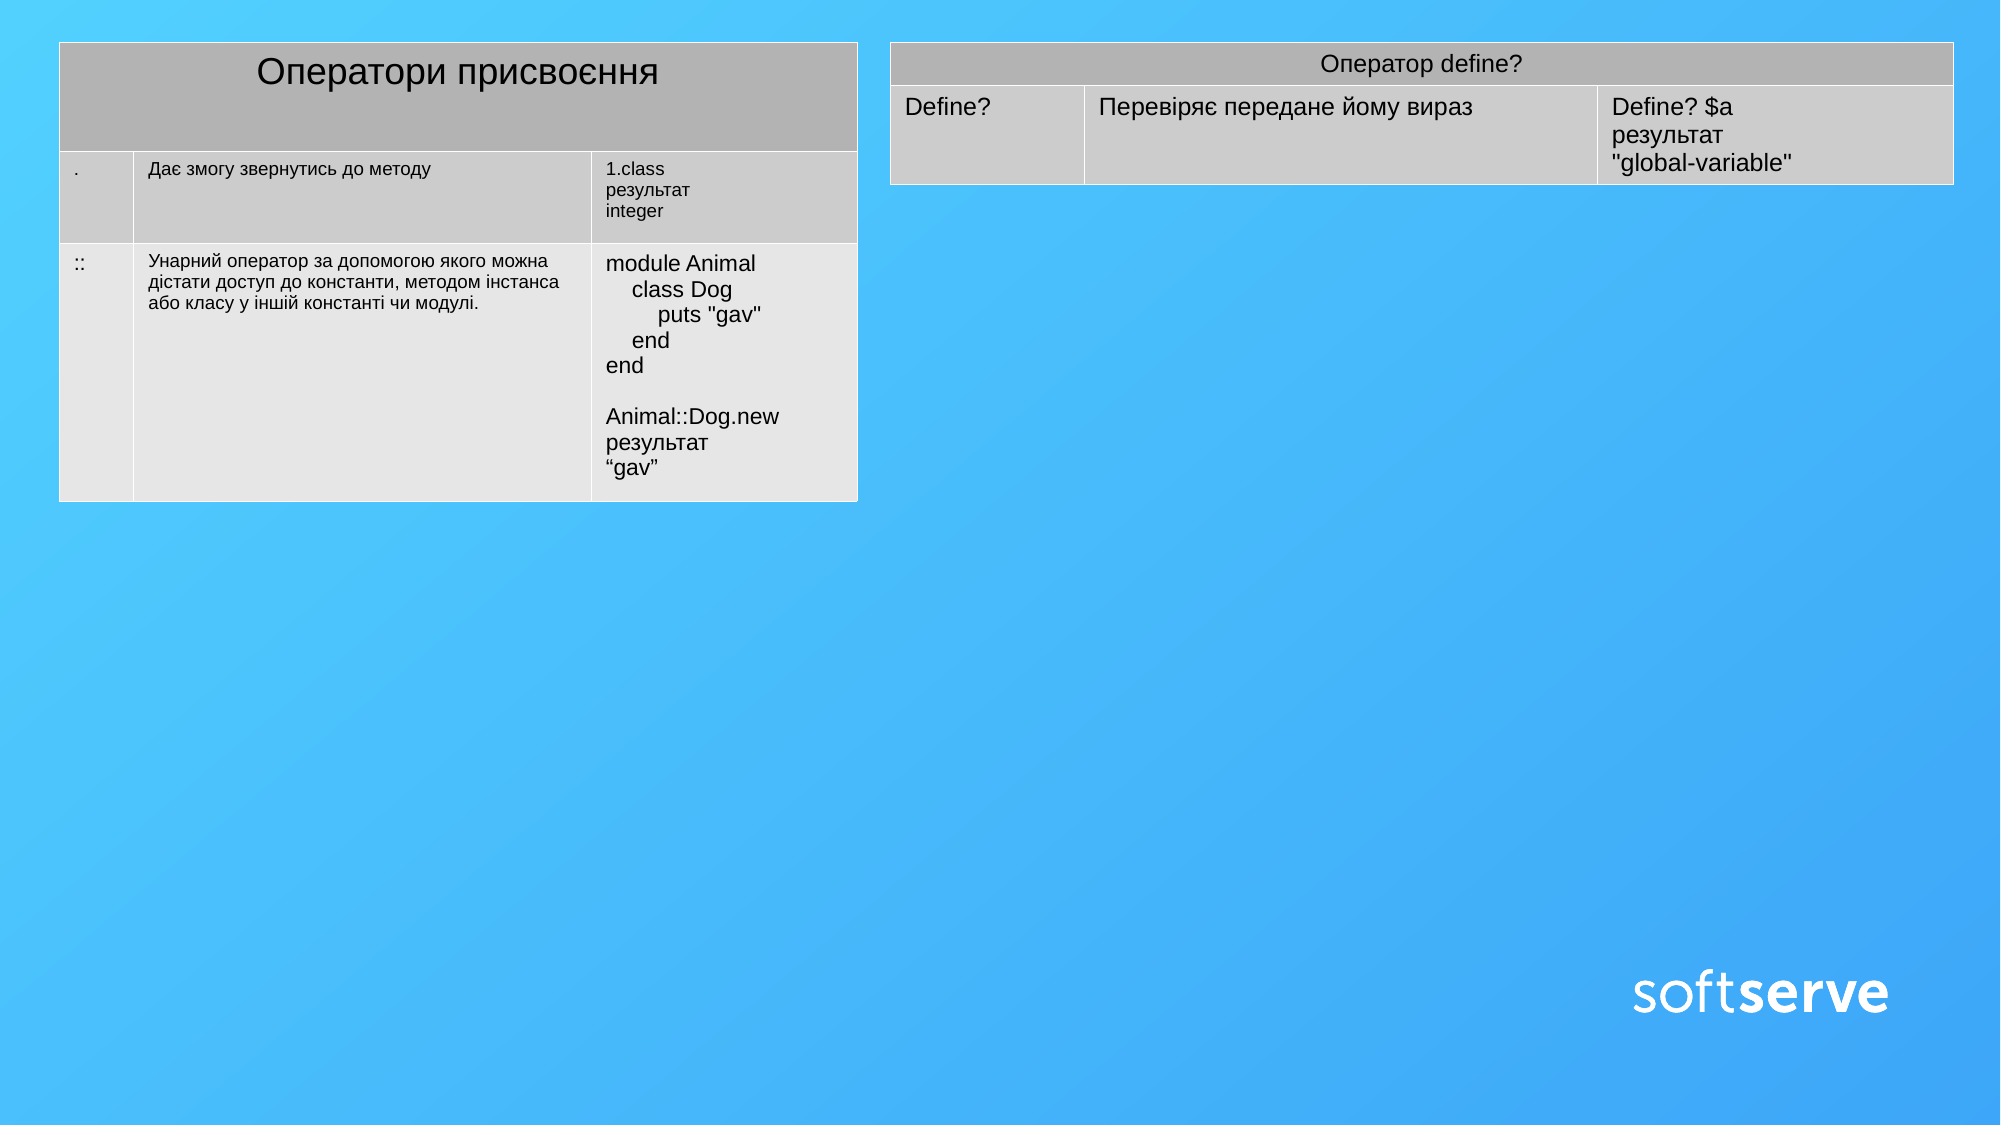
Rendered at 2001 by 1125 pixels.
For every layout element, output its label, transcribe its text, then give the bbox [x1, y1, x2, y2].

table_cell :: [60, 244, 133, 501]
table_cell . [60, 152, 133, 243]
table_cell 1.class результат integer [592, 152, 857, 243]
table_header Оператори присвоєння [60, 43, 857, 151]
table_cell Define? $a результат "global-variable" [1598, 86, 1953, 184]
table_cell module Animal class Dog puts "gav" end end Animal::Dog.new результат “gav” [592, 244, 857, 501]
table_cell Дає змогу звернутись до методу [134, 152, 591, 243]
table_cell Унарний оператор за допомогою якого можна дістати доступ до константи, методом інстанса або класу у іншій константі чи модулі. [134, 244, 591, 501]
table_header Оператор define? [891, 43, 1953, 85]
table_cell Define? [891, 86, 1084, 184]
table_cell Перевіряє передане йому вираз [1085, 86, 1597, 184]
